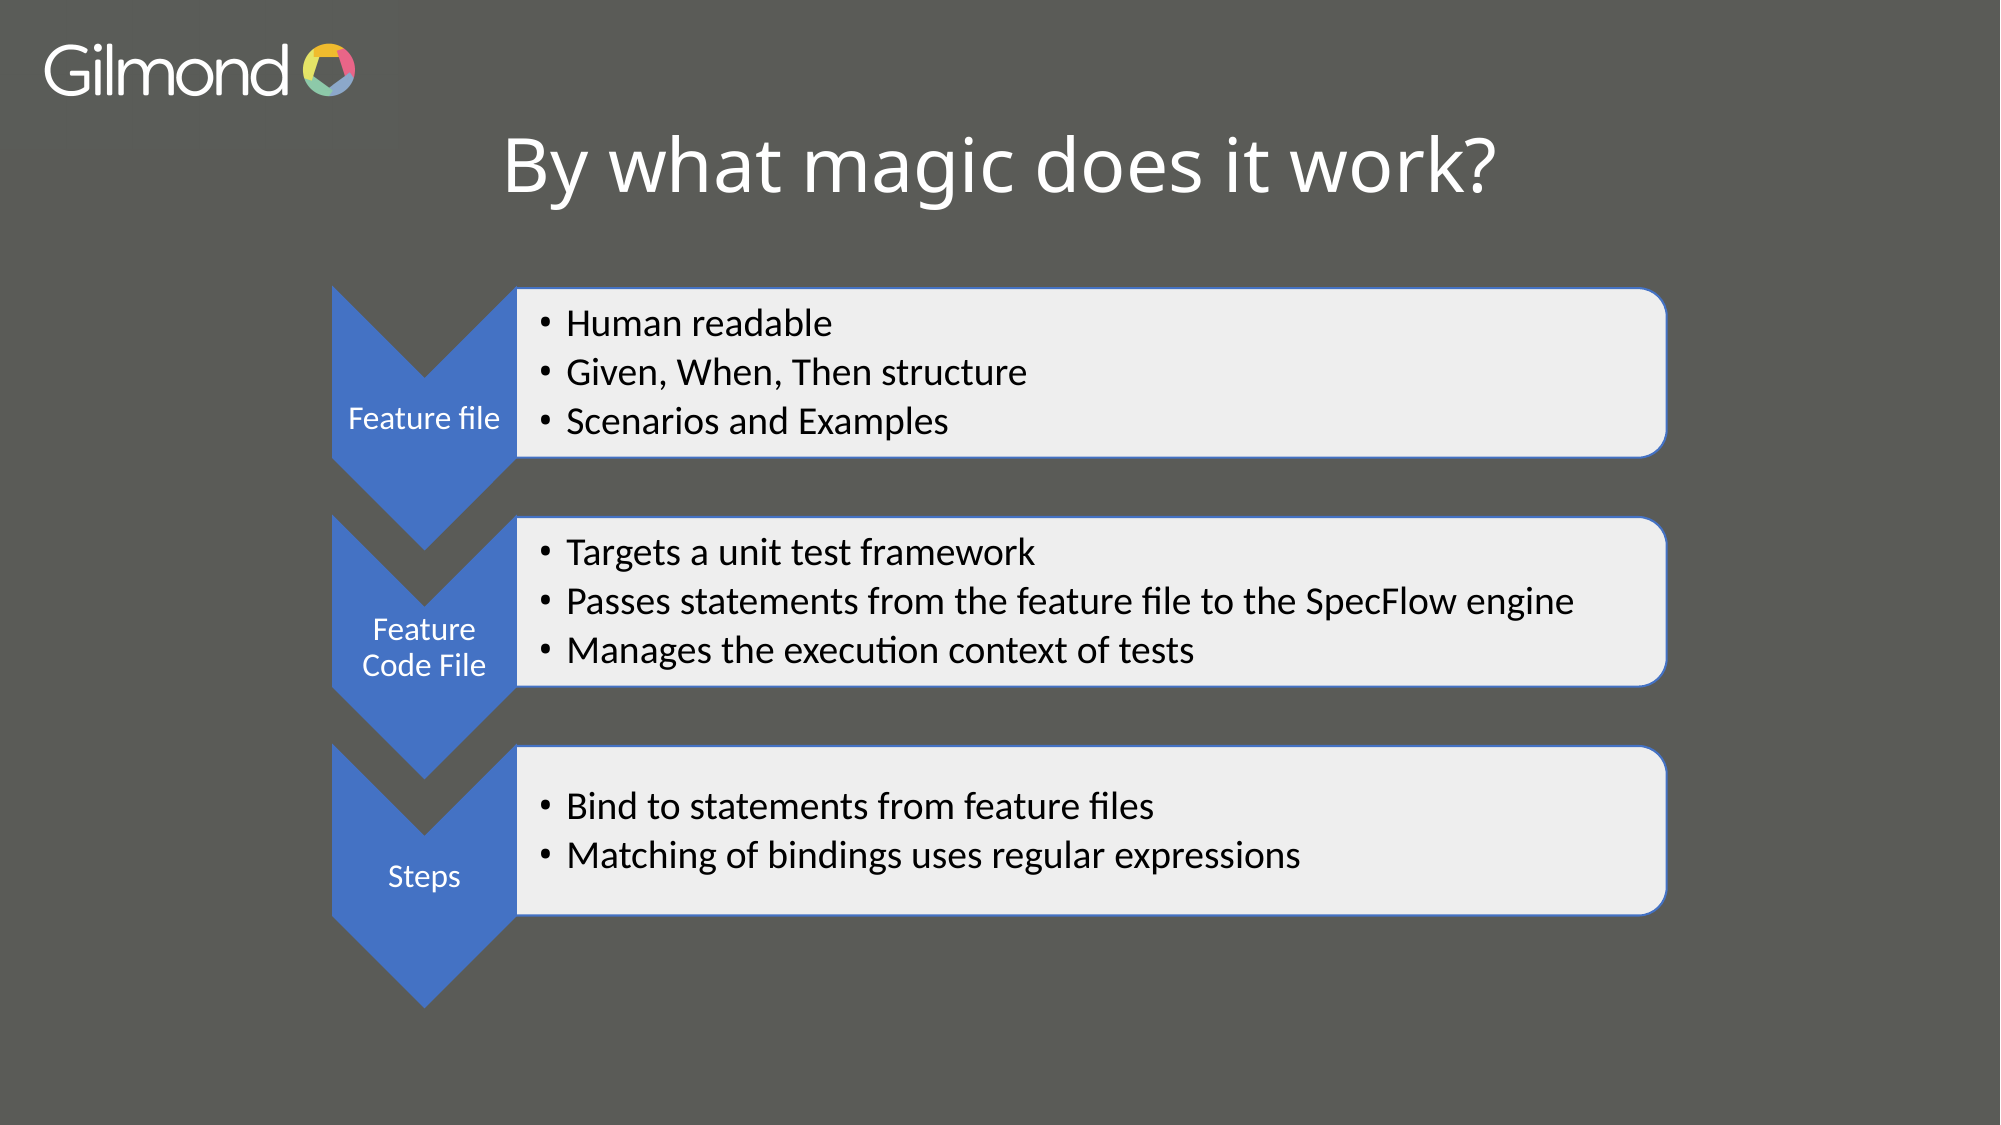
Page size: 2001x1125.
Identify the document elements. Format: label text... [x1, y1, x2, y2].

text_box Targets a unit test framework Passes statements from the feature file to the SpecFlow engine Manages the execution context of tests [515, 517, 1667, 687]
text_box Bind to statements from feature files Matching of bindings uses regular expressions [515, 745, 1667, 916]
title By what magic does it work? [137, 59, 1863, 233]
text_box Feature file [333, 288, 516, 550]
list [137, 233, 1863, 1053]
text_box Steps [333, 746, 516, 1007]
text_box Human readable Given, When, Then structure Scenarios and Examples [515, 288, 1667, 458]
picture [0, 0, 399, 149]
text_box Feature Code File [333, 517, 516, 778]
